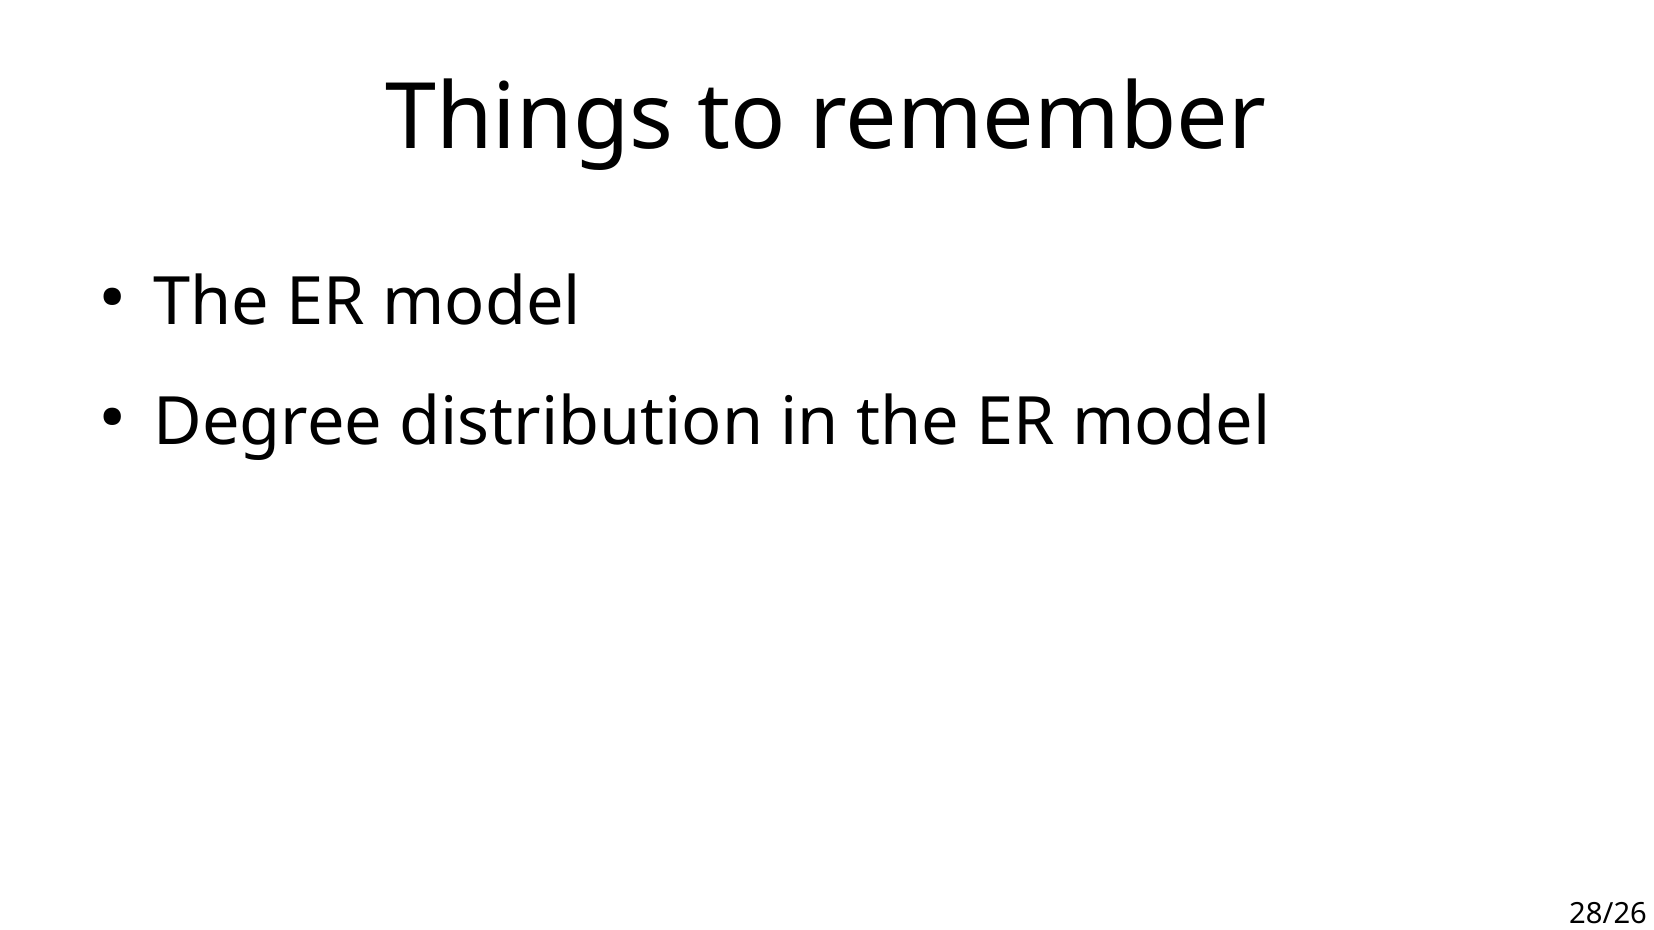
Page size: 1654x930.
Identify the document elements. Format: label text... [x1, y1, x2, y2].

list The ER model Degree distribution in the ER model [82, 252, 1571, 793]
title Things to remember [82, 1, 1571, 225]
